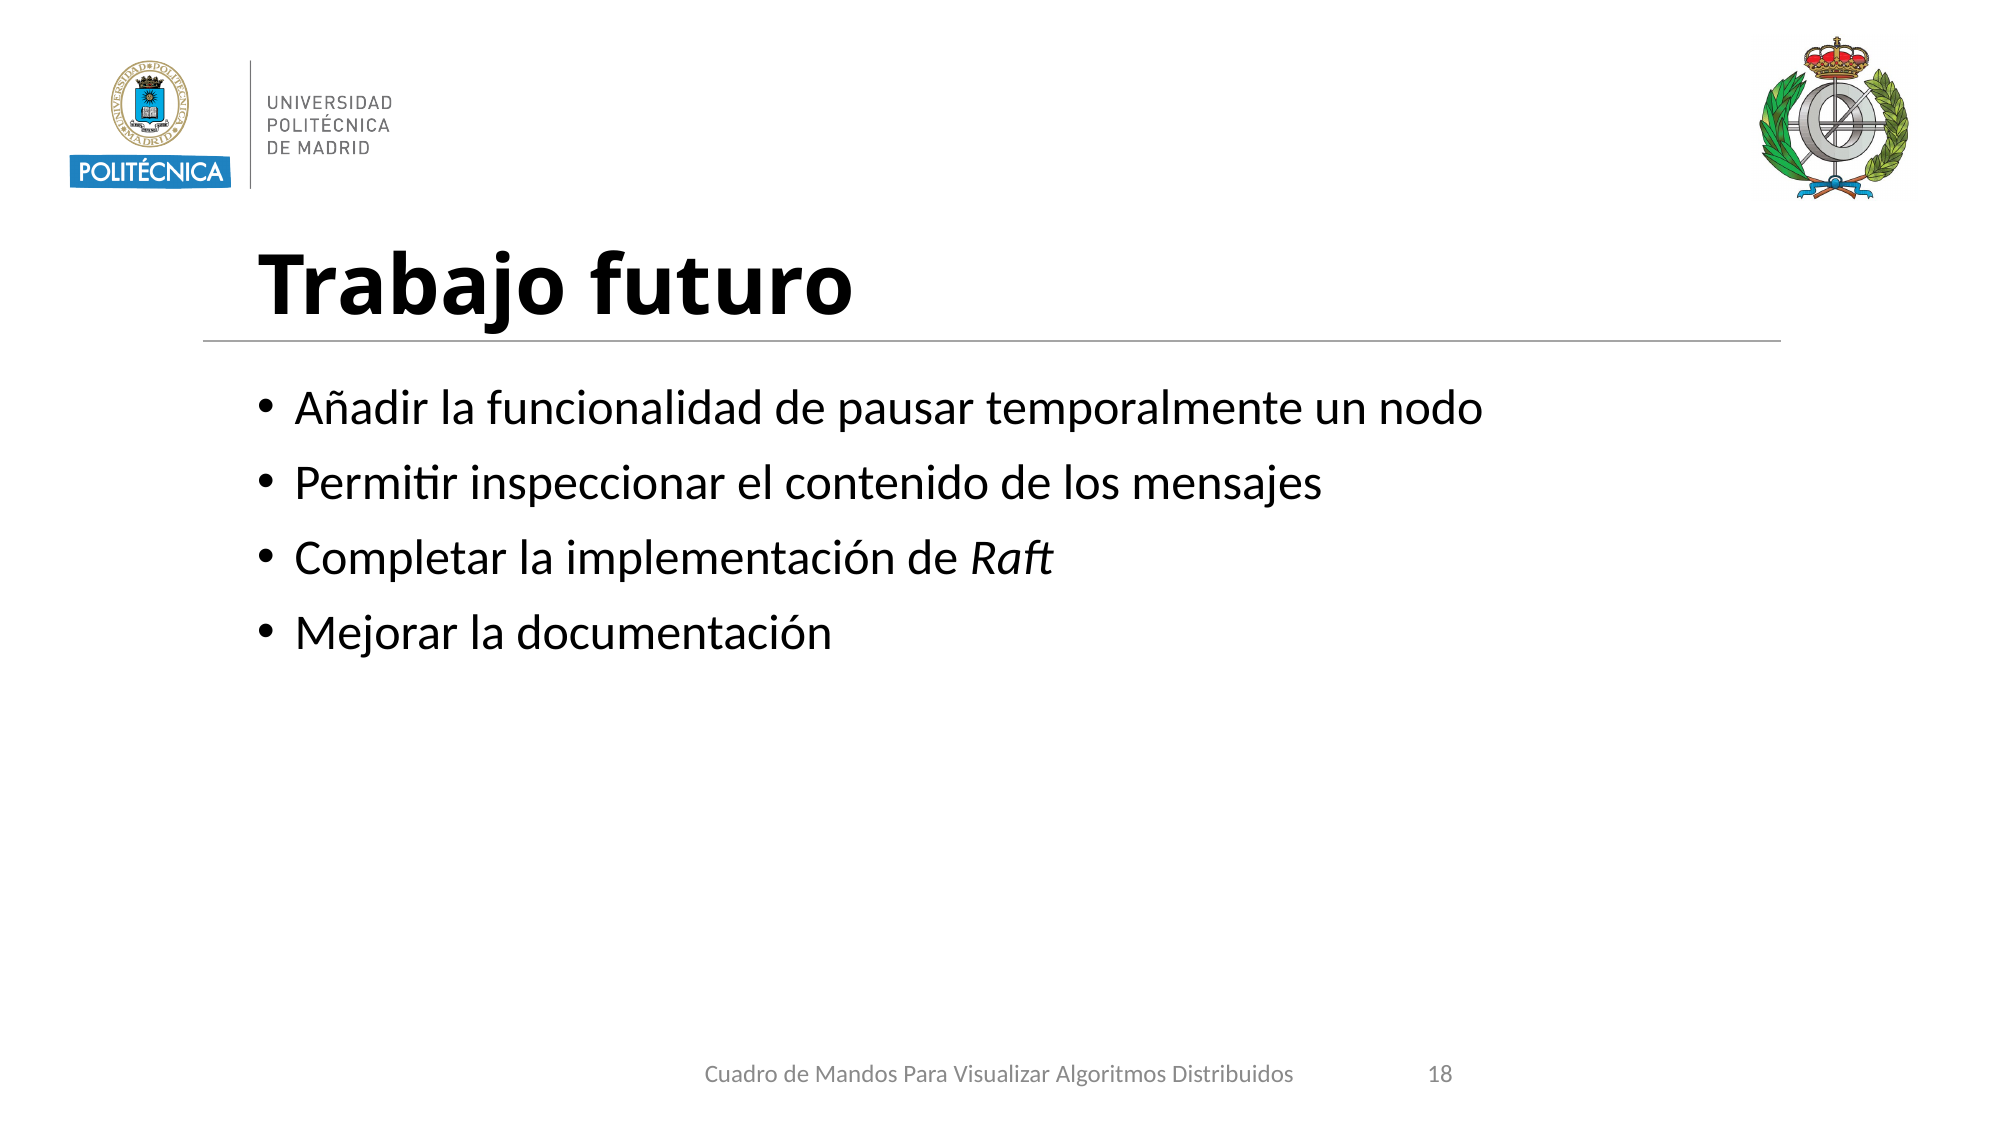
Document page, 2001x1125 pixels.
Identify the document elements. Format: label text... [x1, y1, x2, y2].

picture [1751, 34, 1918, 201]
text_box [1412, 1042, 1863, 1103]
list Añadir la funcionalidad de pausar temporalmente un nodo Permitir inspeccionar el contenido de los mensajes Completar la implementación de Raft Mejorar la documentación [242, 374, 1752, 1013]
picture [48, 34, 436, 215]
text_box Cuadro de Mandos Para Visualizar Algoritmos Distribuidos [662, 1042, 1338, 1103]
title Trabajo futuro [242, 197, 1968, 378]
